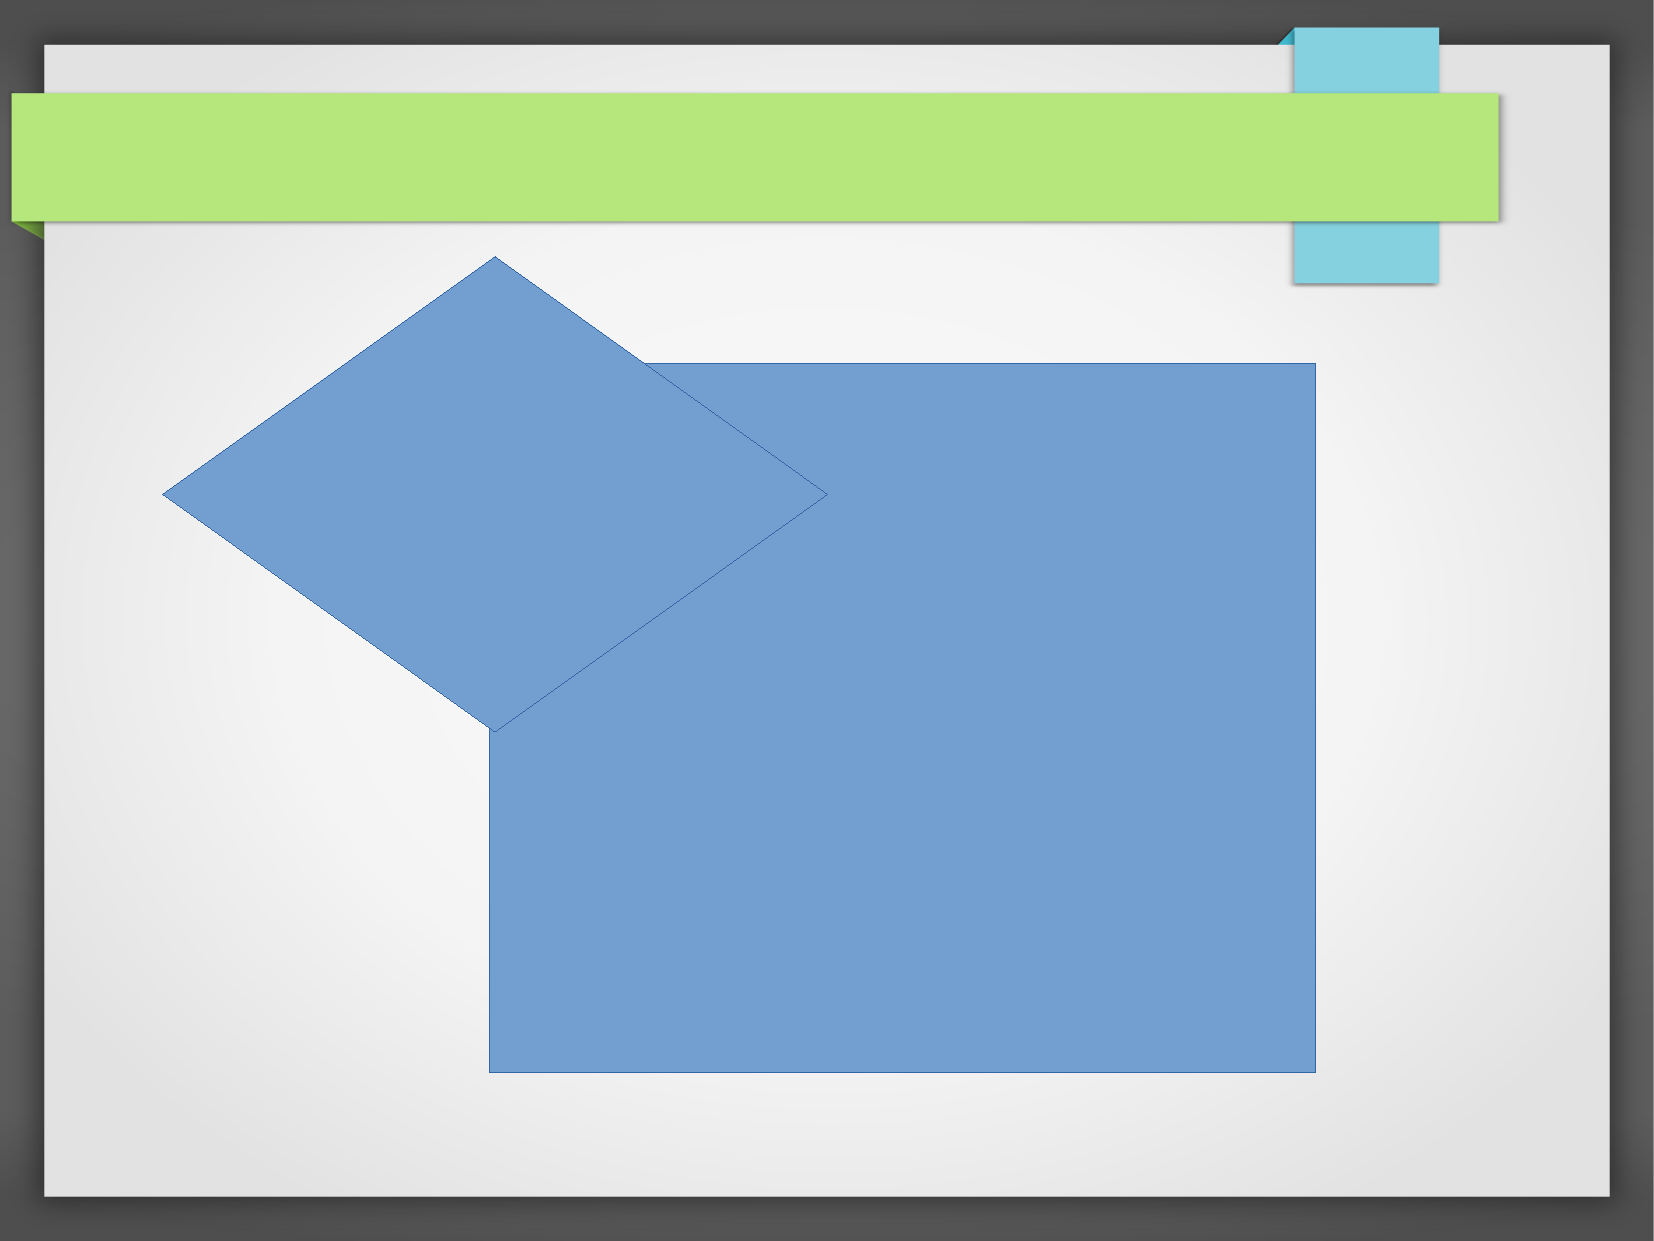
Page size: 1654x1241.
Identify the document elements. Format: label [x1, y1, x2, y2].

text_box [162, 256, 1316, 1073]
picture [0, 0, 1654, 1241]
